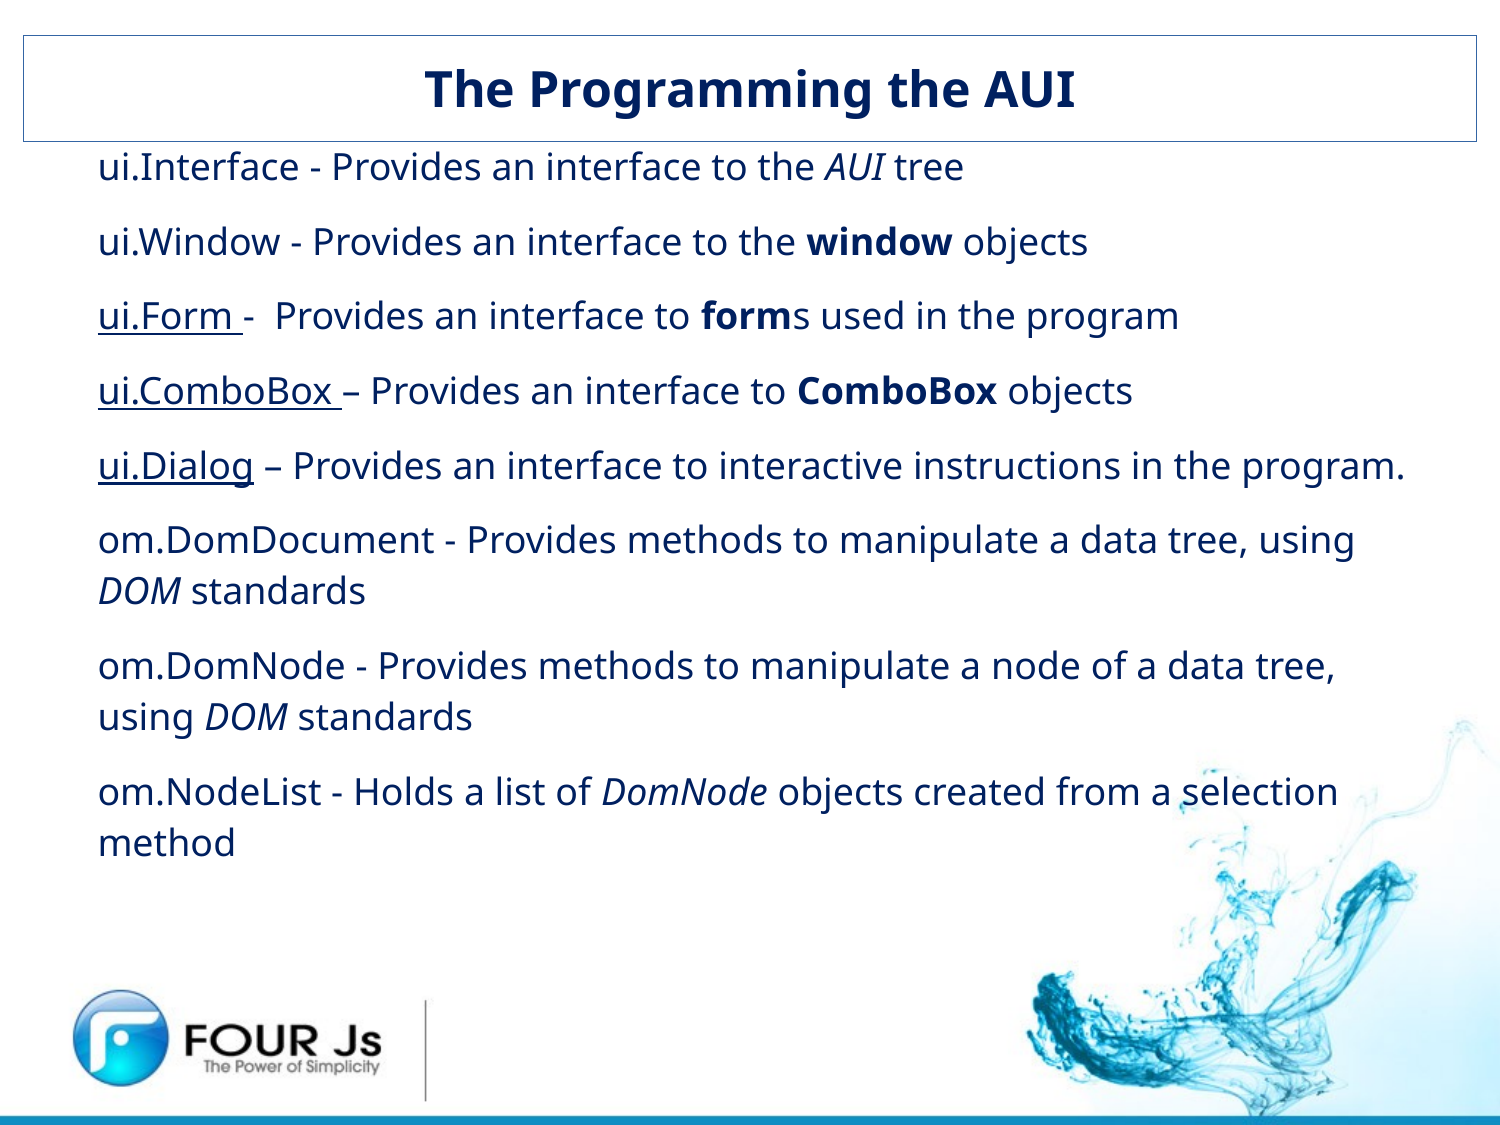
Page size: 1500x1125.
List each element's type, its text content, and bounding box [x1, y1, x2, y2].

text_box ui.Interface - Provides an interface to the AUI tree ui.Window - Provides an interface to the window objects ui.Form - Provides an interface to forms used in the program ui.ComboBox – Provides an interface to ComboBox objects ui.Dialog – Provides an interface to interactive instructions in the program. om.DomDocument - Provides methods to manipulate a data tree, using DOM standards om.DomNode - Provides methods to manipulate a node of a data tree, using DOM standards om.NodeList - Holds a list of DomNode objects created from a selection method [82, 133, 1436, 958]
title The Programming the AUI [23, 35, 1477, 142]
picture [0, 0, 1500, 1122]
